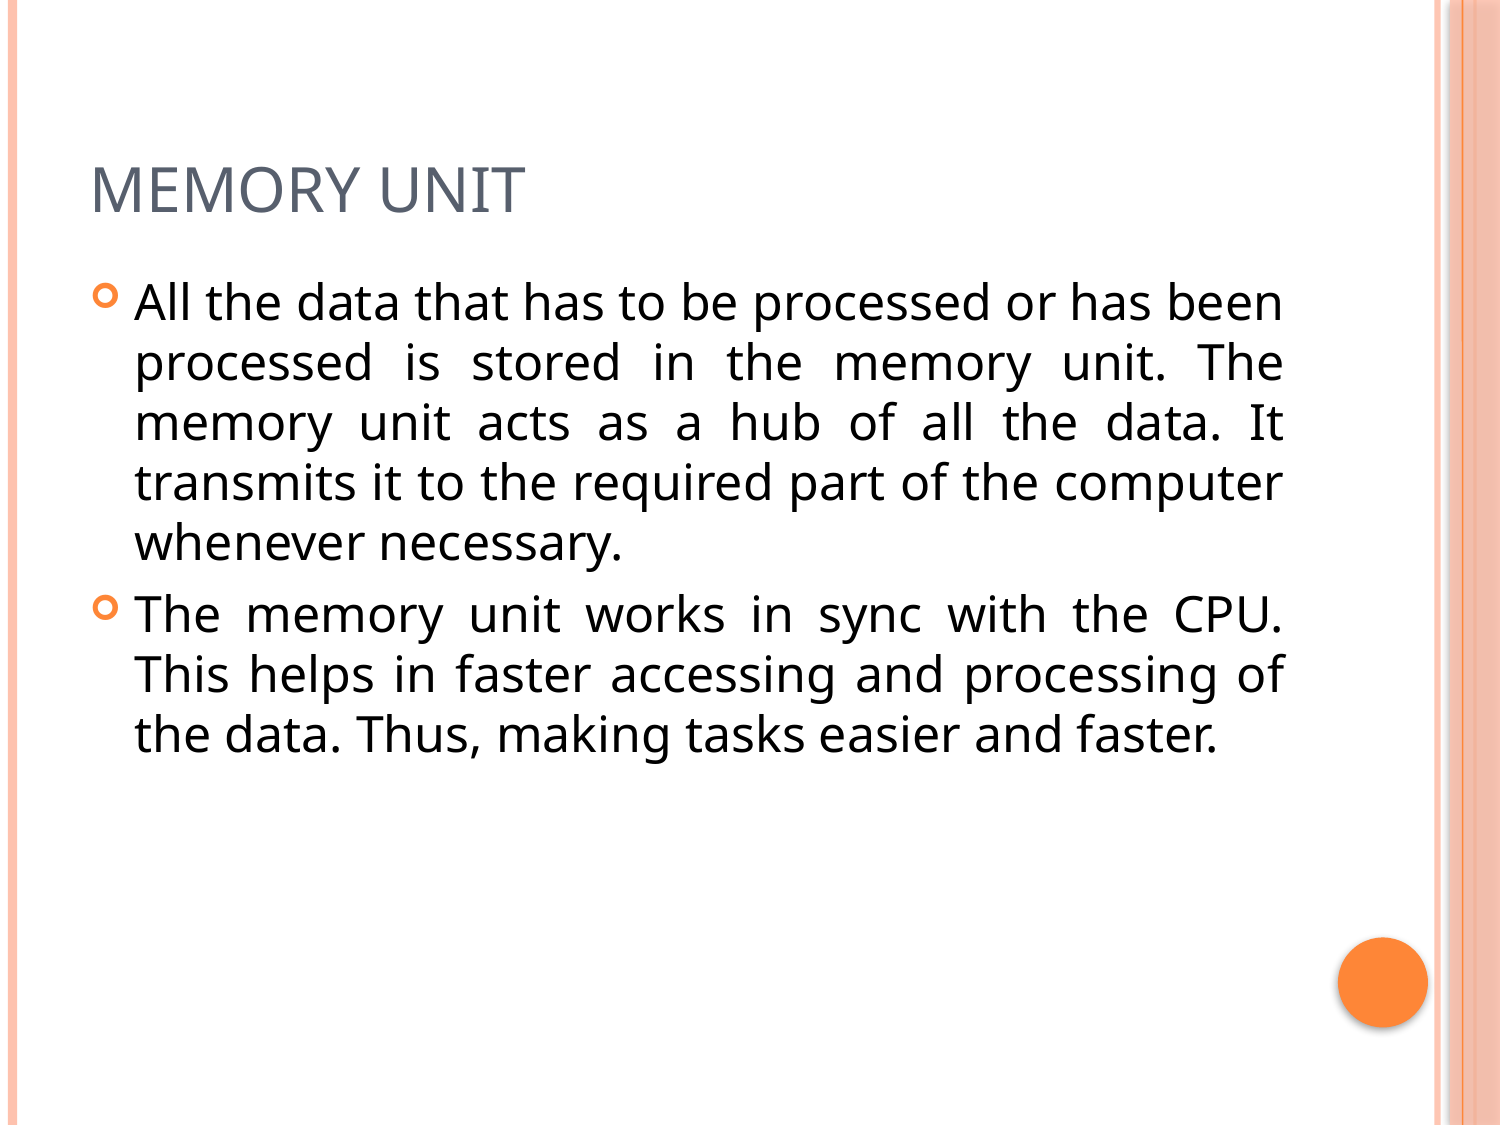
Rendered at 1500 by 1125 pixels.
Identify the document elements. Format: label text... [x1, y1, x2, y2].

title Memory Unit [75, 45, 1300, 233]
list All the data that has to be processed or has been processed is stored in the memory unit. The memory unit acts as a hub of all the data. It transmits it to the required part of the computer whenever necessary. The memory unit works in sync with the CPU. This helps in faster accessing and processing of the data. Thus, making tasks easier and faster. [75, 262, 1300, 1062]
